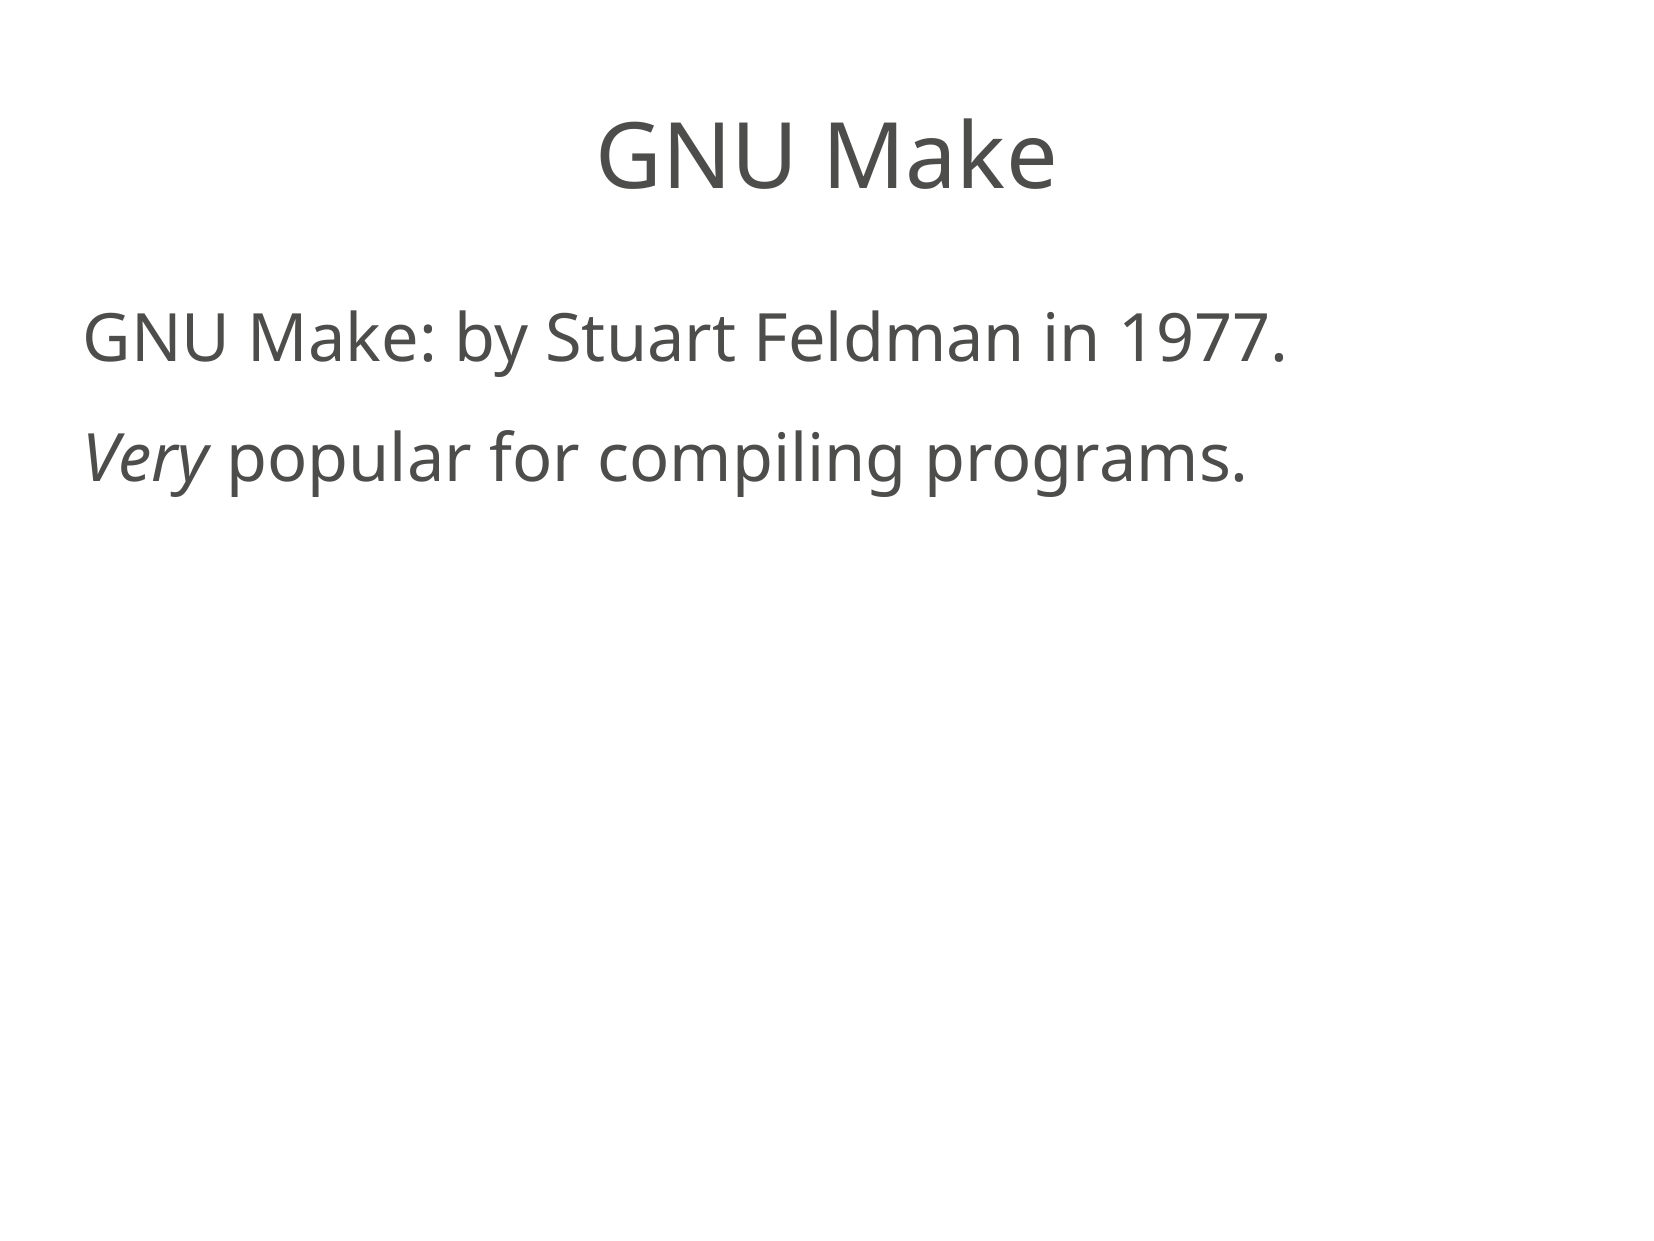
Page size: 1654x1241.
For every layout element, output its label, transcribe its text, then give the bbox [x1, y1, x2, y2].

list GNU Make: by Stuart Feldman in 1977. Very popular for compiling programs. [82, 290, 1538, 1010]
title GNU Make [82, 49, 1571, 257]
